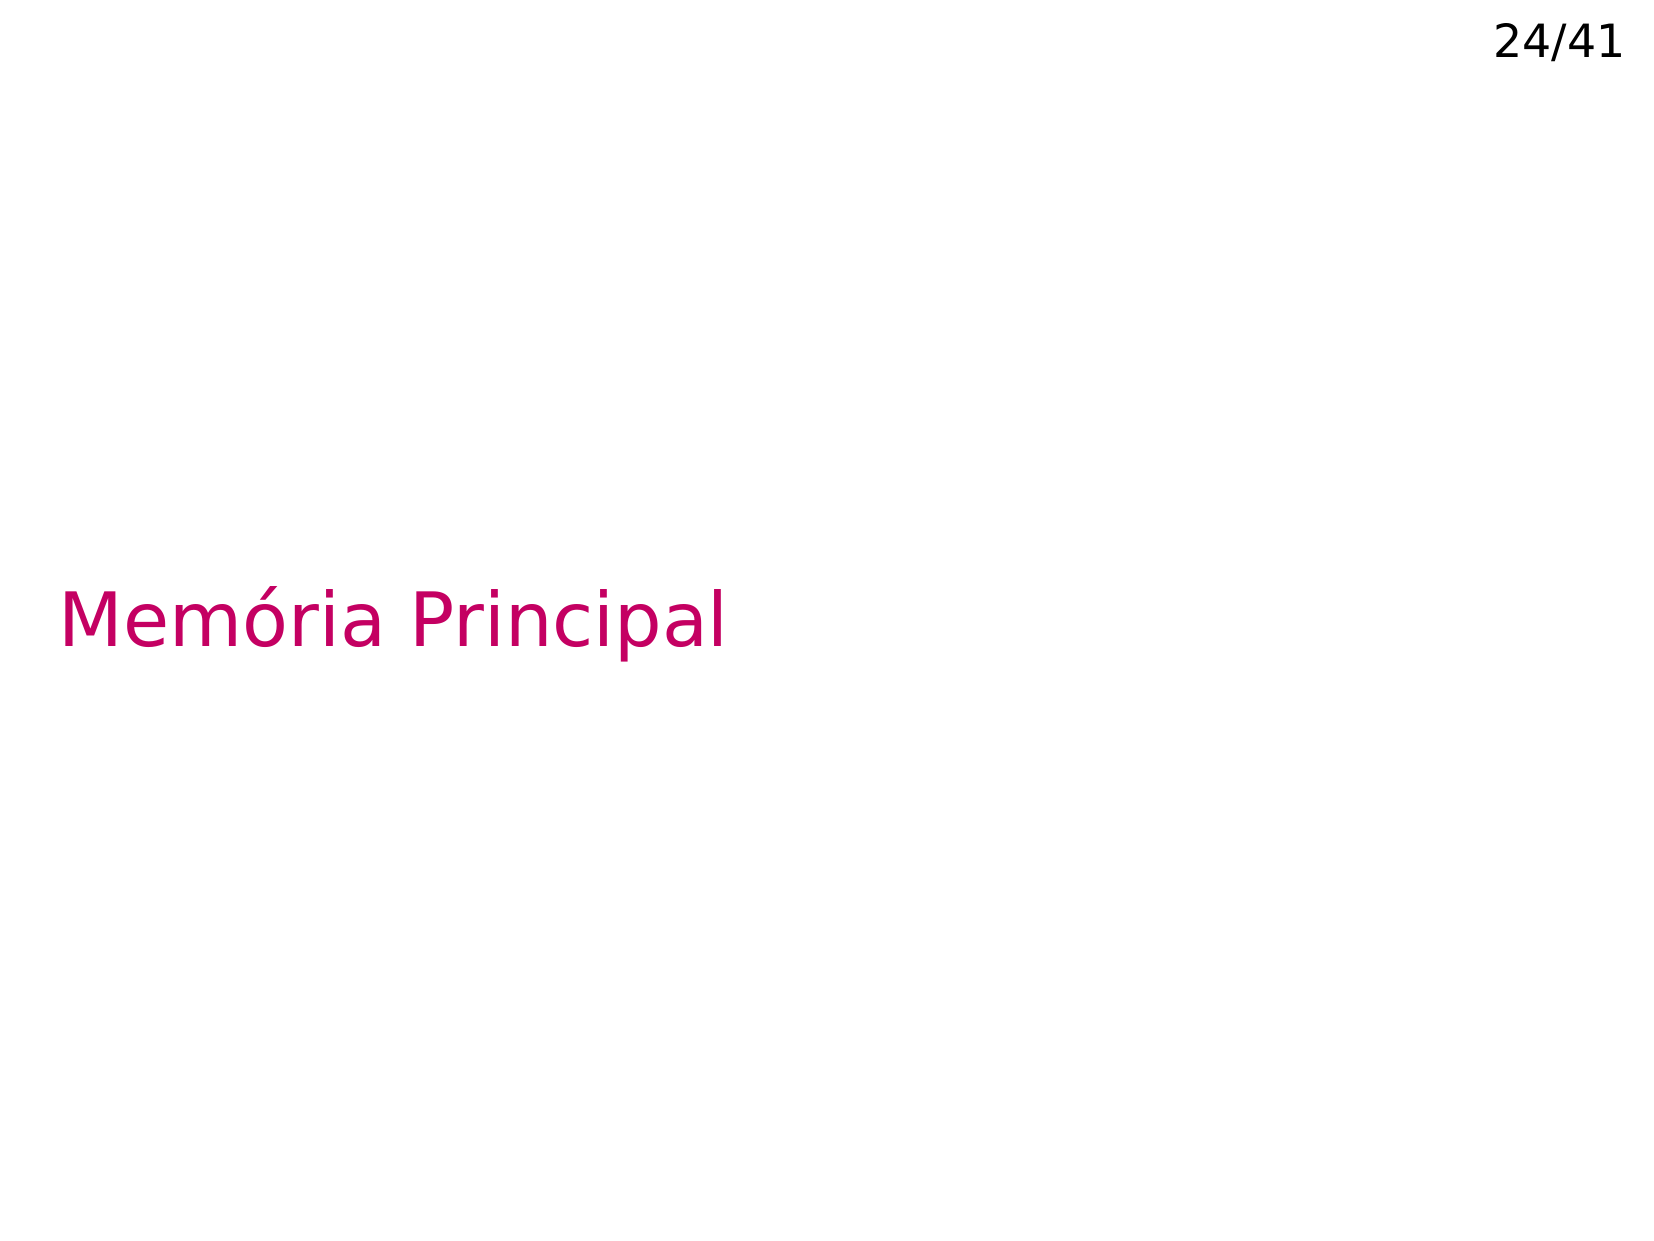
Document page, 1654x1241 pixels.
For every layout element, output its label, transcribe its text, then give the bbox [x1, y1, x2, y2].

title Memória Principal [59, 29, 1625, 1211]
